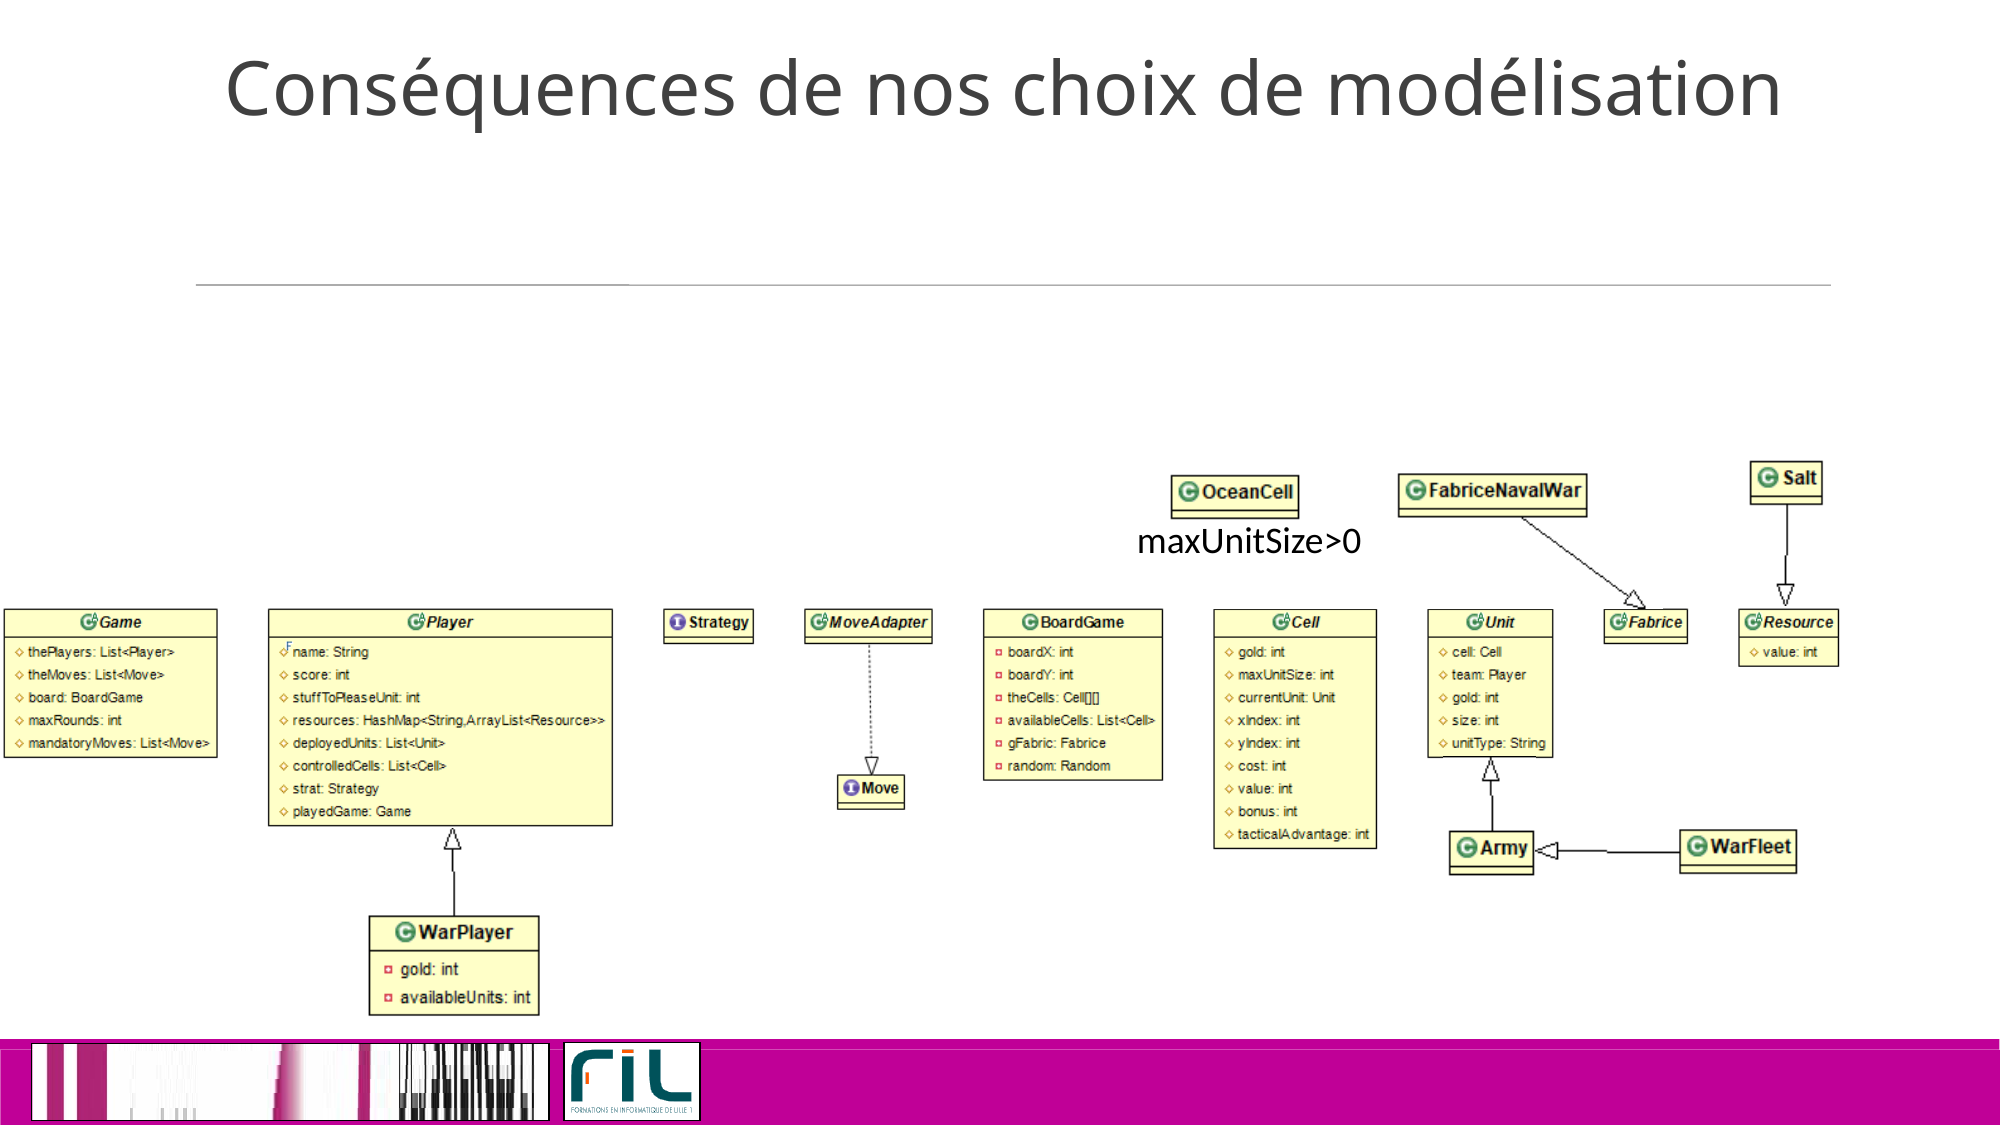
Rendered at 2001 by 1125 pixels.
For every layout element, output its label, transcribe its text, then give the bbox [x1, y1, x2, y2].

picture [564, 1043, 699, 1120]
title Conséquences de nos choix de modélisation [180, 47, 1831, 286]
text_box maxUnitSize>0 [1121, 508, 1380, 570]
picture [0, 458, 1843, 1027]
picture [32, 1044, 549, 1120]
